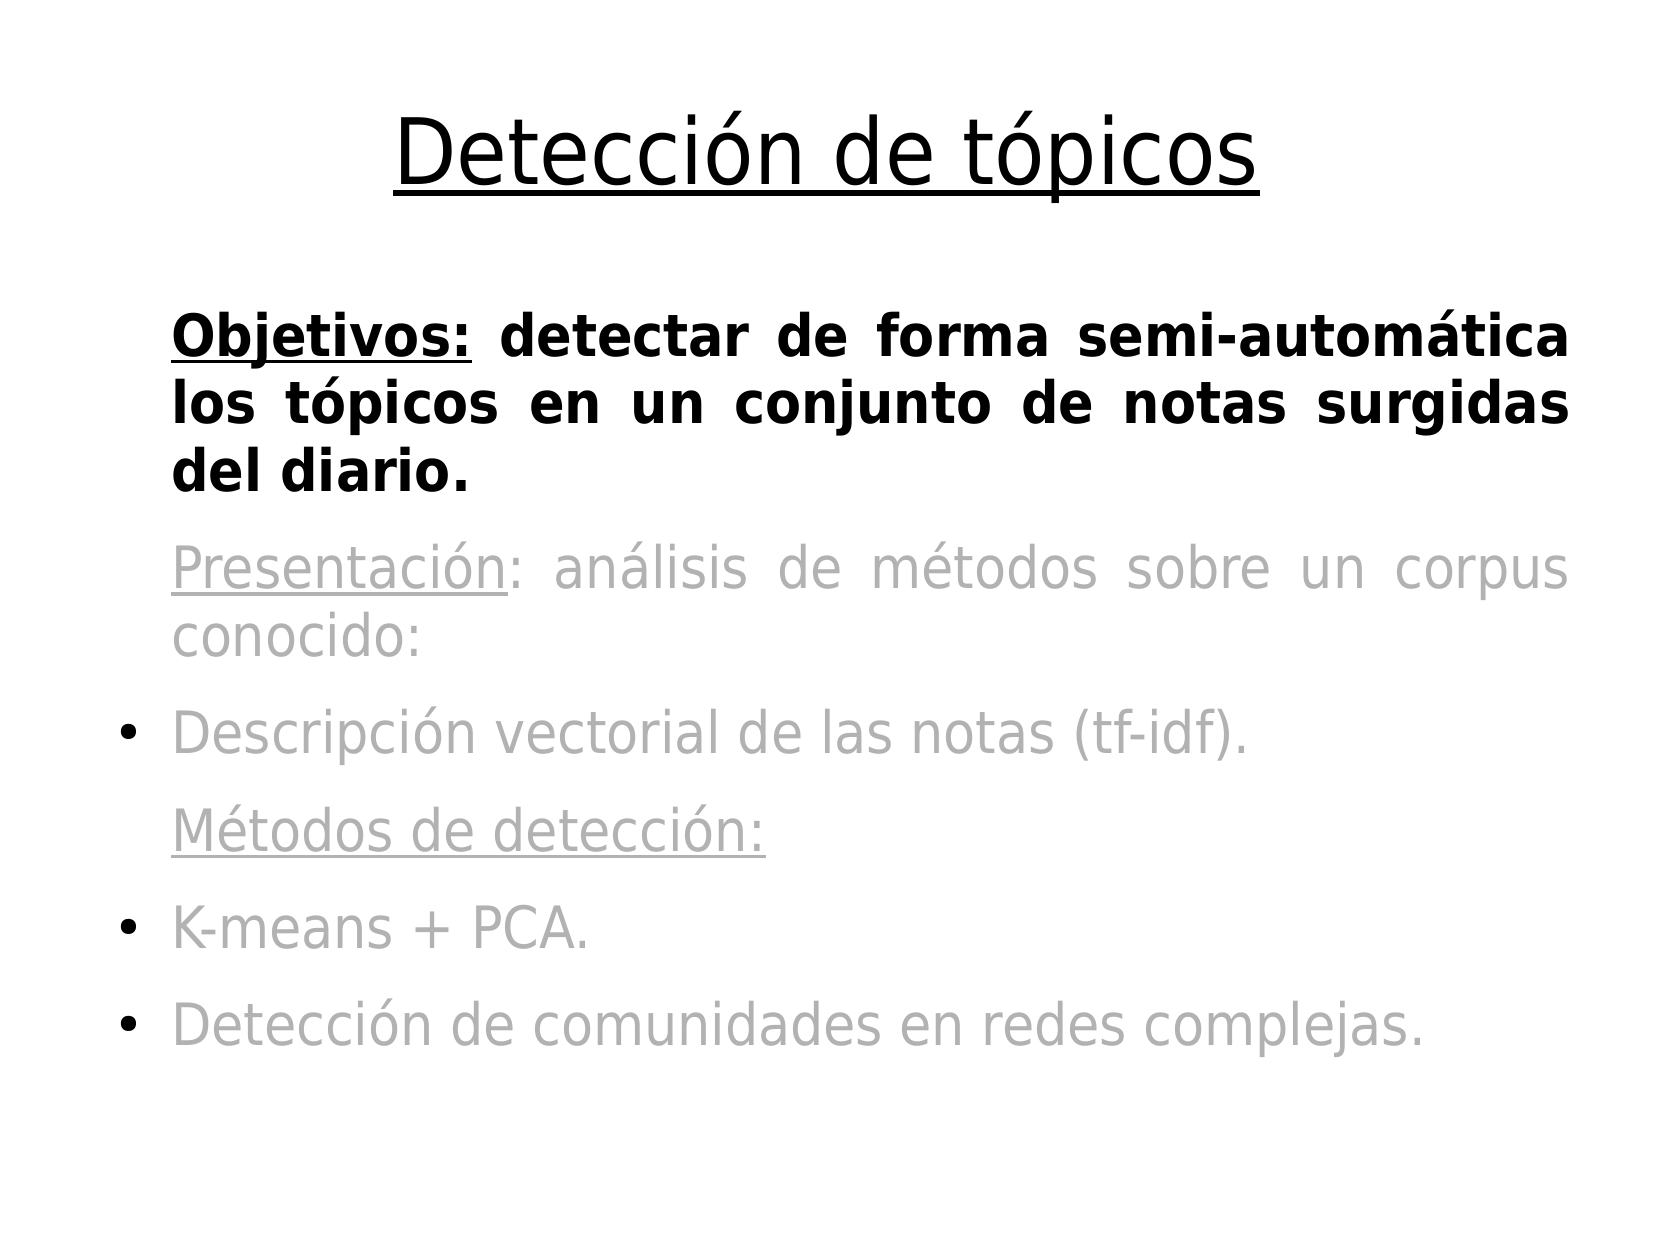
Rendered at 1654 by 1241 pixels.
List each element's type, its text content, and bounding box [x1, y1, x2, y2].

list Objetivos: detectar de forma semi-automática los tópicos en un conjunto de notas surgidas del diario. Presentación: análisis de métodos sobre un corpus conocido: Descripción vectorial de las notas (tf-idf). Métodos de detección: K-means + PCA. Detección de comunidades en redes complejas. [100, 302, 1571, 1193]
title Detección de tópicos [82, 49, 1571, 257]
